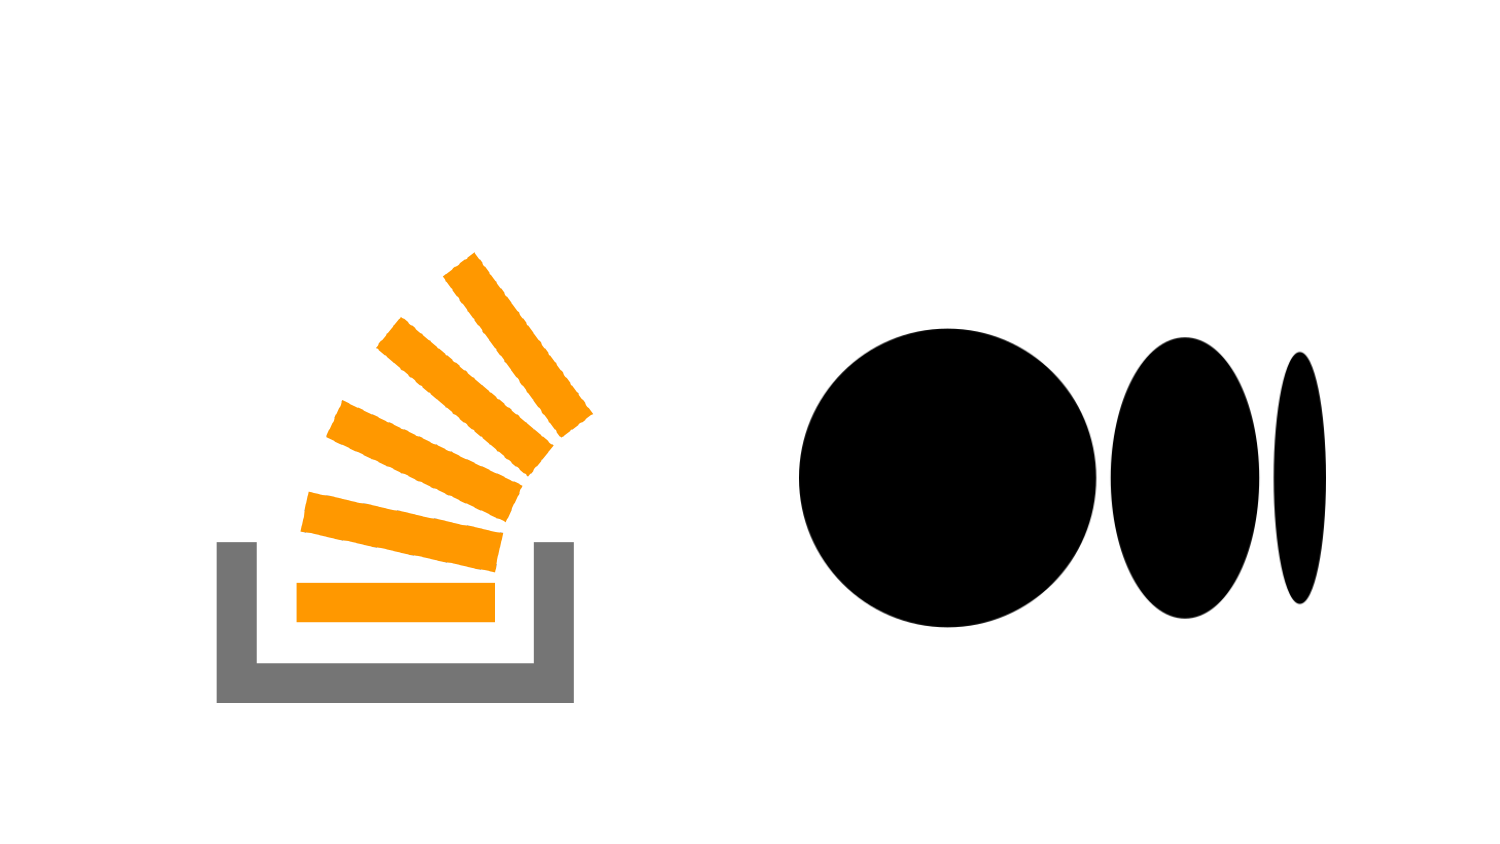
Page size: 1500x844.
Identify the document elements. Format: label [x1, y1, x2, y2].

picture [179, 252, 630, 704]
picture [799, 215, 1326, 741]
